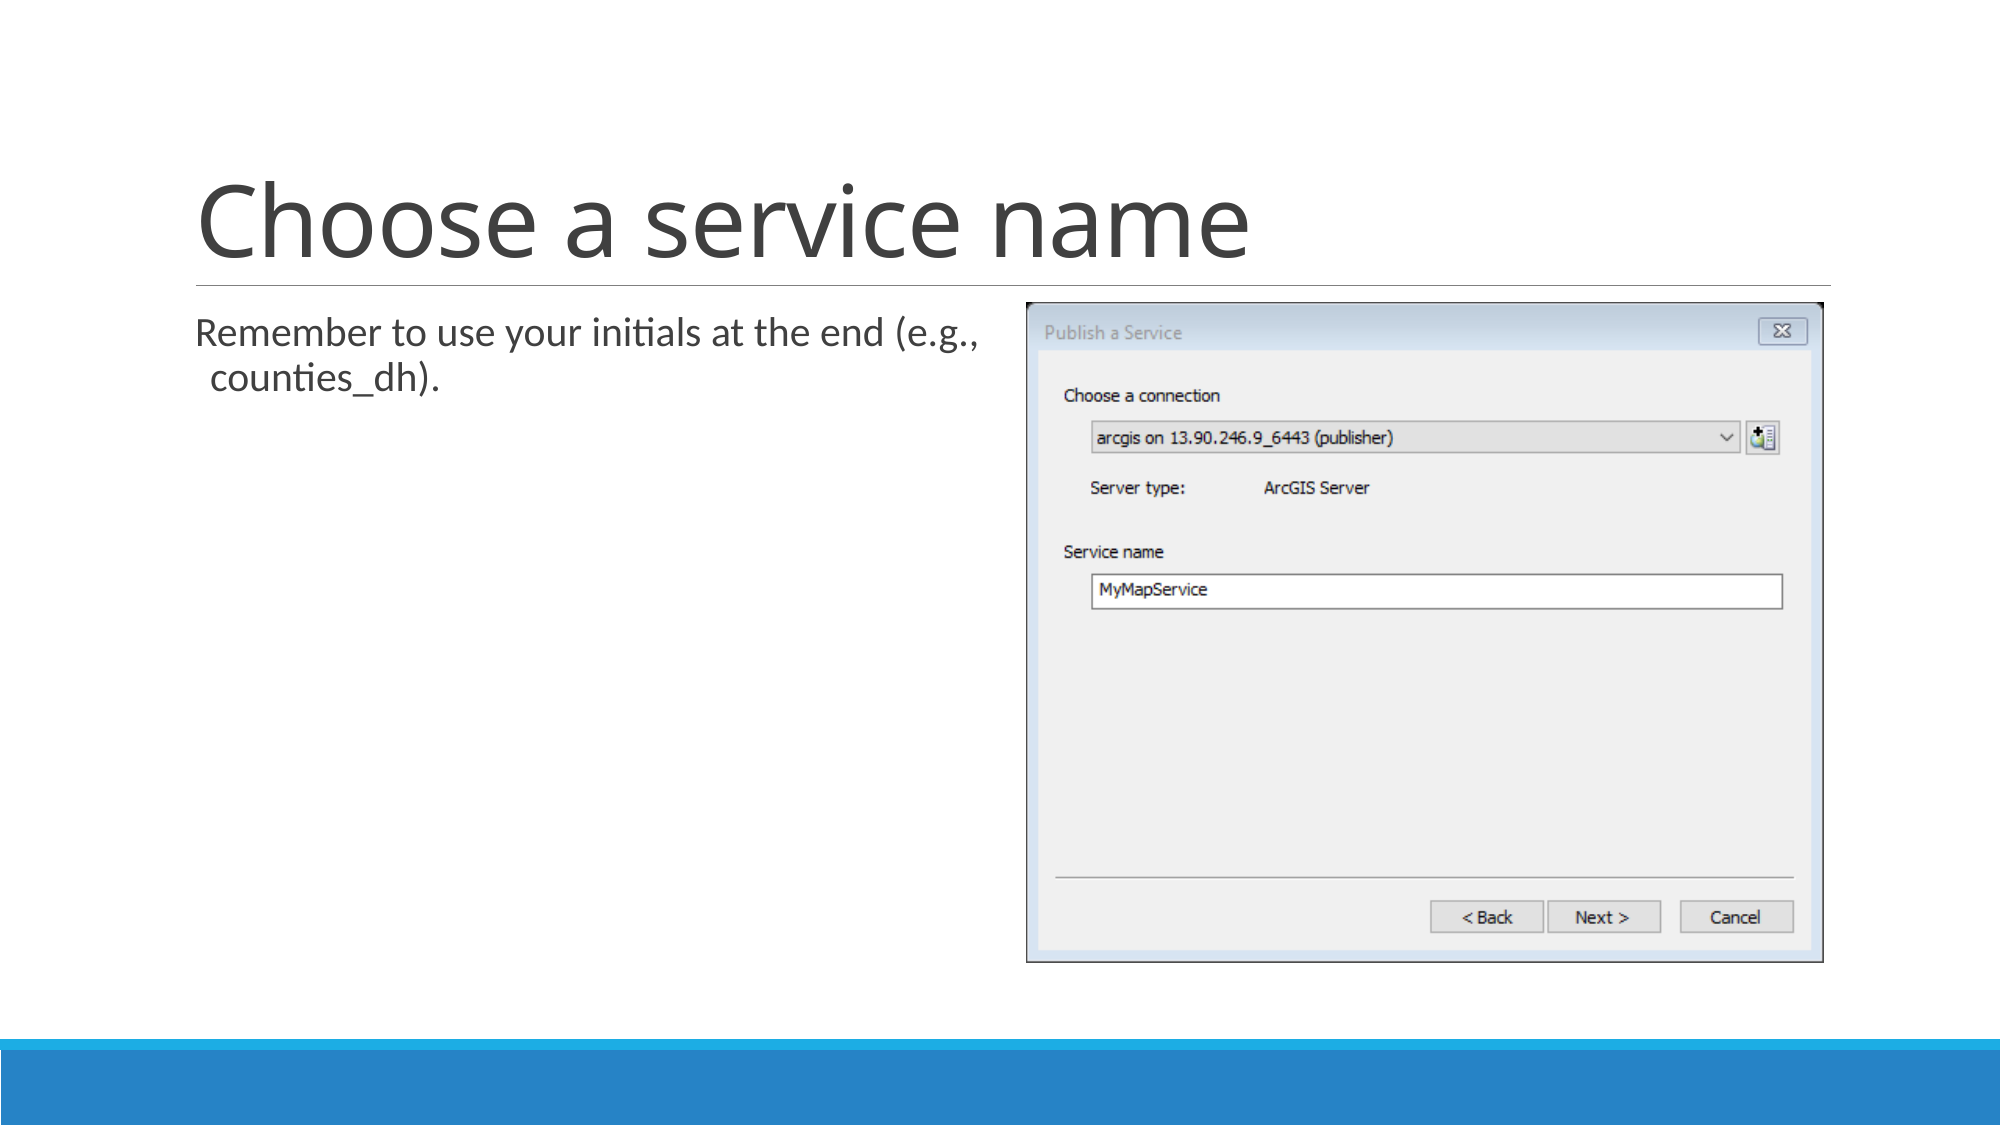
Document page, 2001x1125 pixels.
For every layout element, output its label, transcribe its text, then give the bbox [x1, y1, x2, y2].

list Remember to use your initials at the end (e.g., counties_dh). [180, 302, 991, 963]
title Choose a service name [180, 47, 1831, 286]
picture [1026, 302, 1824, 963]
